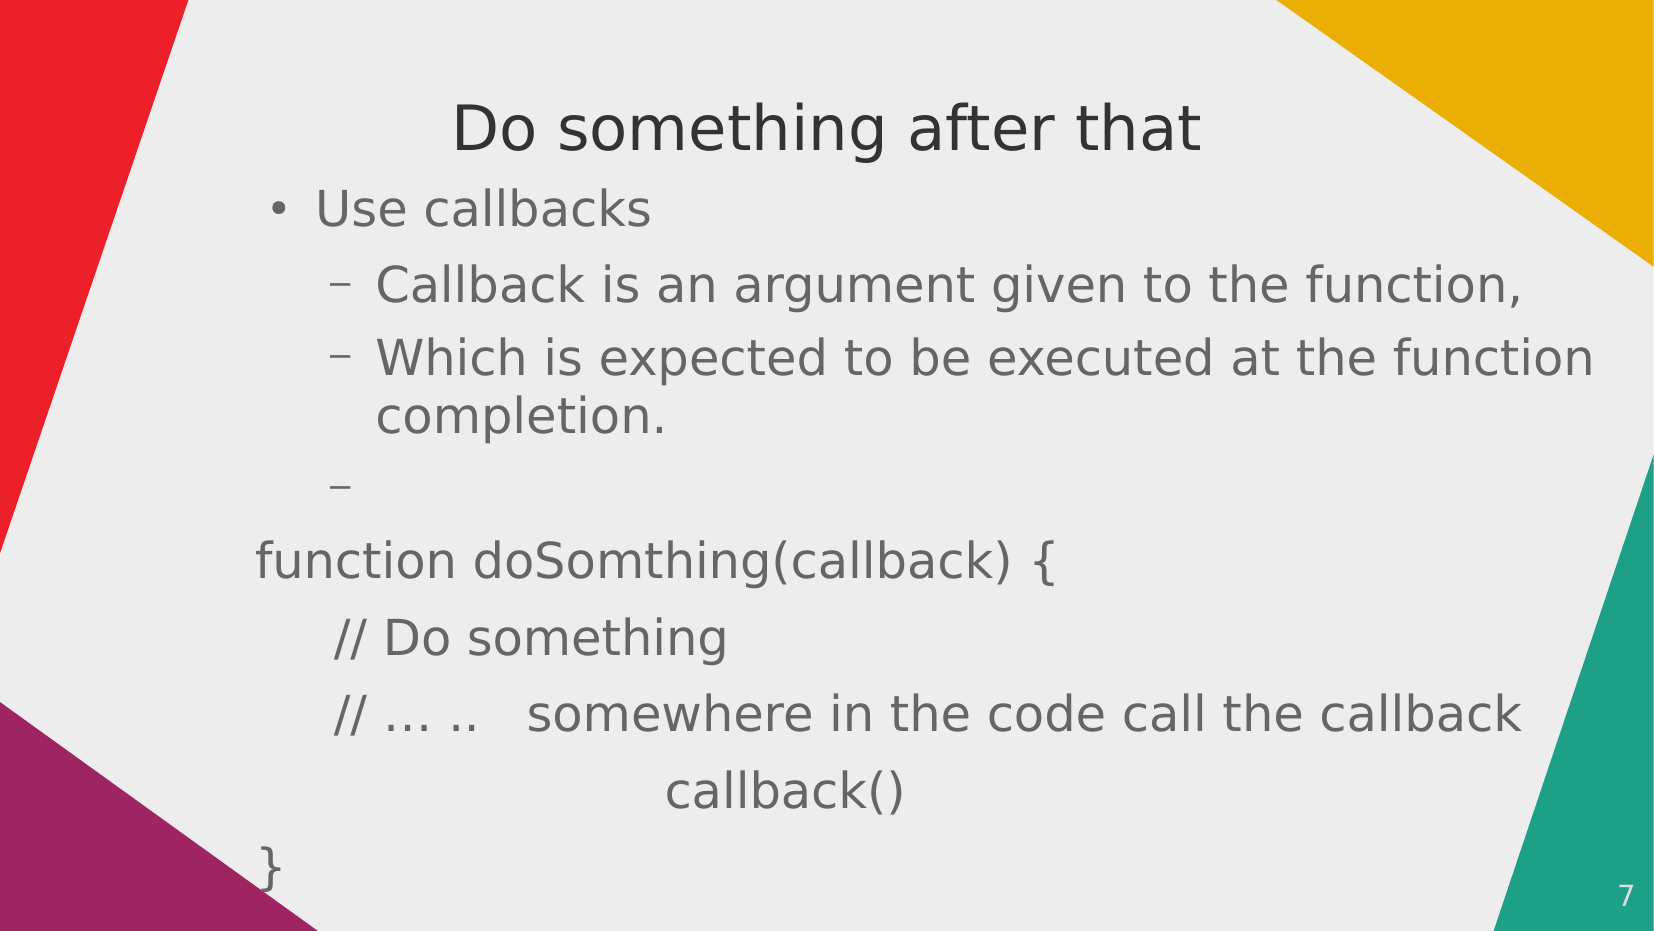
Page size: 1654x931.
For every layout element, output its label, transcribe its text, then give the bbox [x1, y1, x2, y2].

list Use callbacks Callback is an argument given to the function, Which is expected to be executed at the function completion. function doSomthing(callback) { // Do something // … .. somewhere in the code call the callback callback() } [255, 180, 1654, 901]
title Do something after that [114, 54, 1539, 203]
